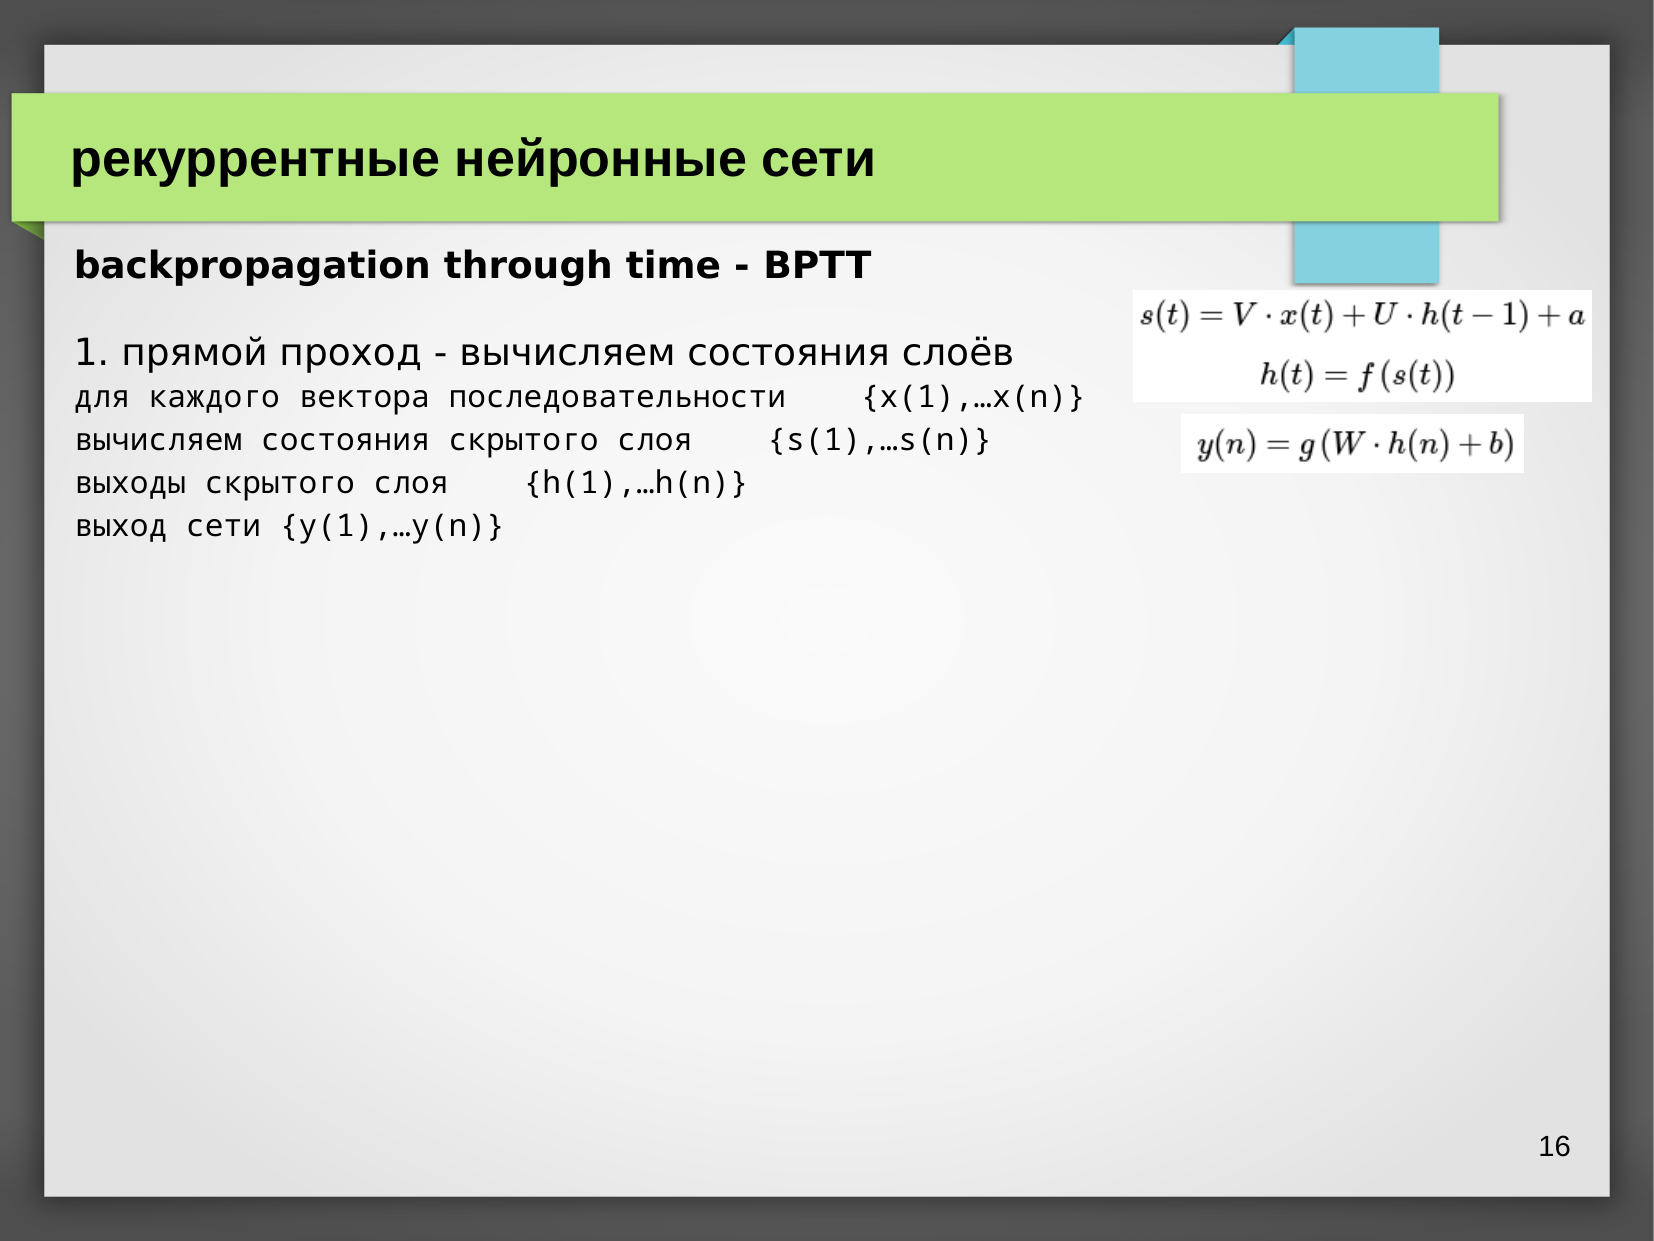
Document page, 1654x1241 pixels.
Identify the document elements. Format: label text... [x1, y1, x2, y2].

picture [0, 0, 1654, 1241]
title рекуррентные нейронные сети [70, 118, 1205, 199]
text_box backpropagation through time - BPTT 1. прямой проход - вычисляем состояния слоёв для каждого вектора последовательности {x(1),…x(n)} вычисляем состояния скрытого слоя {s(1),…s(n)} выходы скрытого слоя {h(1),…h(n)} выход сети {y(1),…y(n)} [59, 236, 1123, 556]
